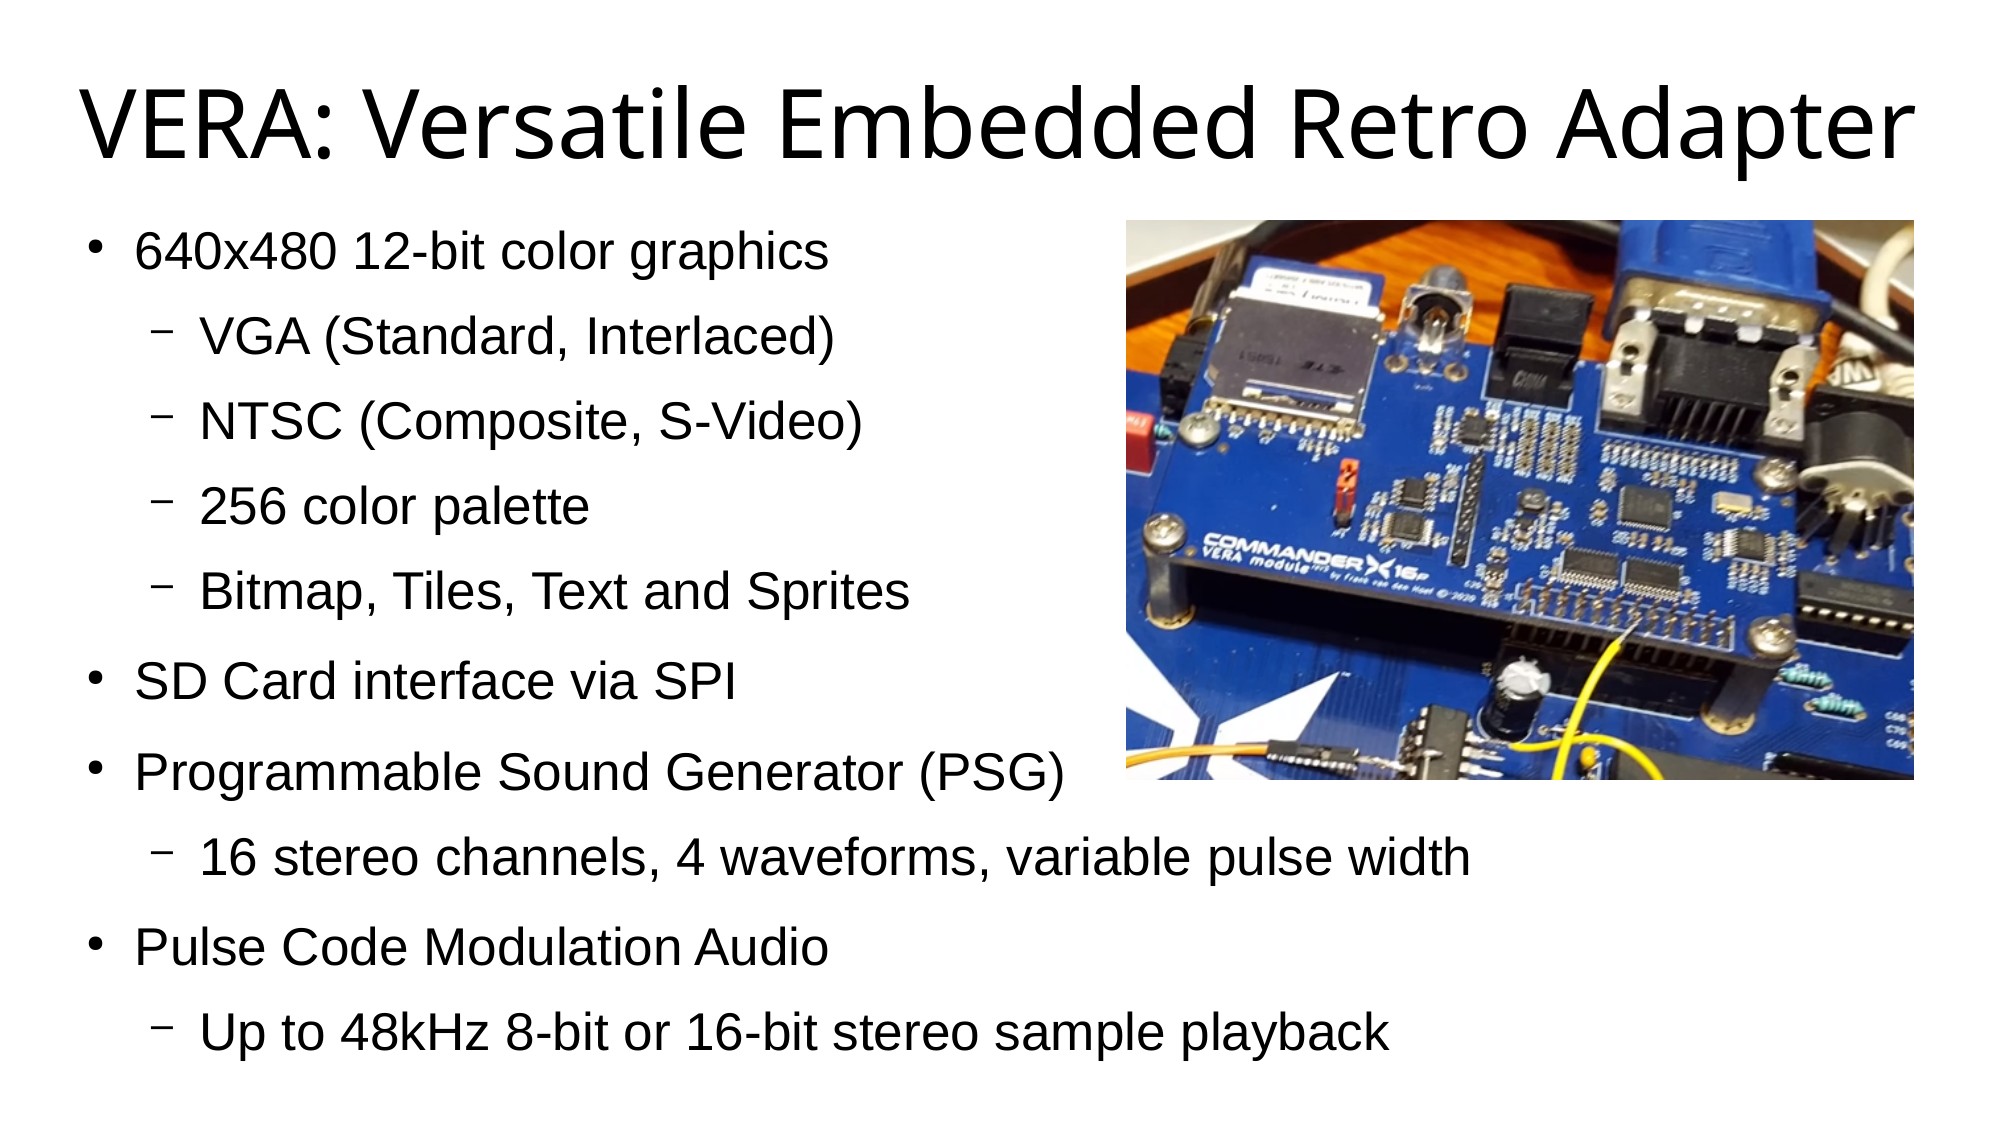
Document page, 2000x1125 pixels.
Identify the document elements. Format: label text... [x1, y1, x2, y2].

title VERA: Versatile Embedded Retro Adapter [23, 23, 1976, 231]
list 640x480 12-bit color graphics VGA (Standard, Interlaced) NTSC (Composite, S-Video) 256 color palette Bitmap, Tiles, Text and Sprites SD Card interface via SPI Programmable Sound Generator (PSG) 16 stereo channels, 4 waveforms, variable pulse width Pulse Code Modulation Audio Up to 48kHz 8-bit or 16-bit stereo sample playback [55, 231, 1963, 1074]
picture [1126, 220, 1914, 780]
